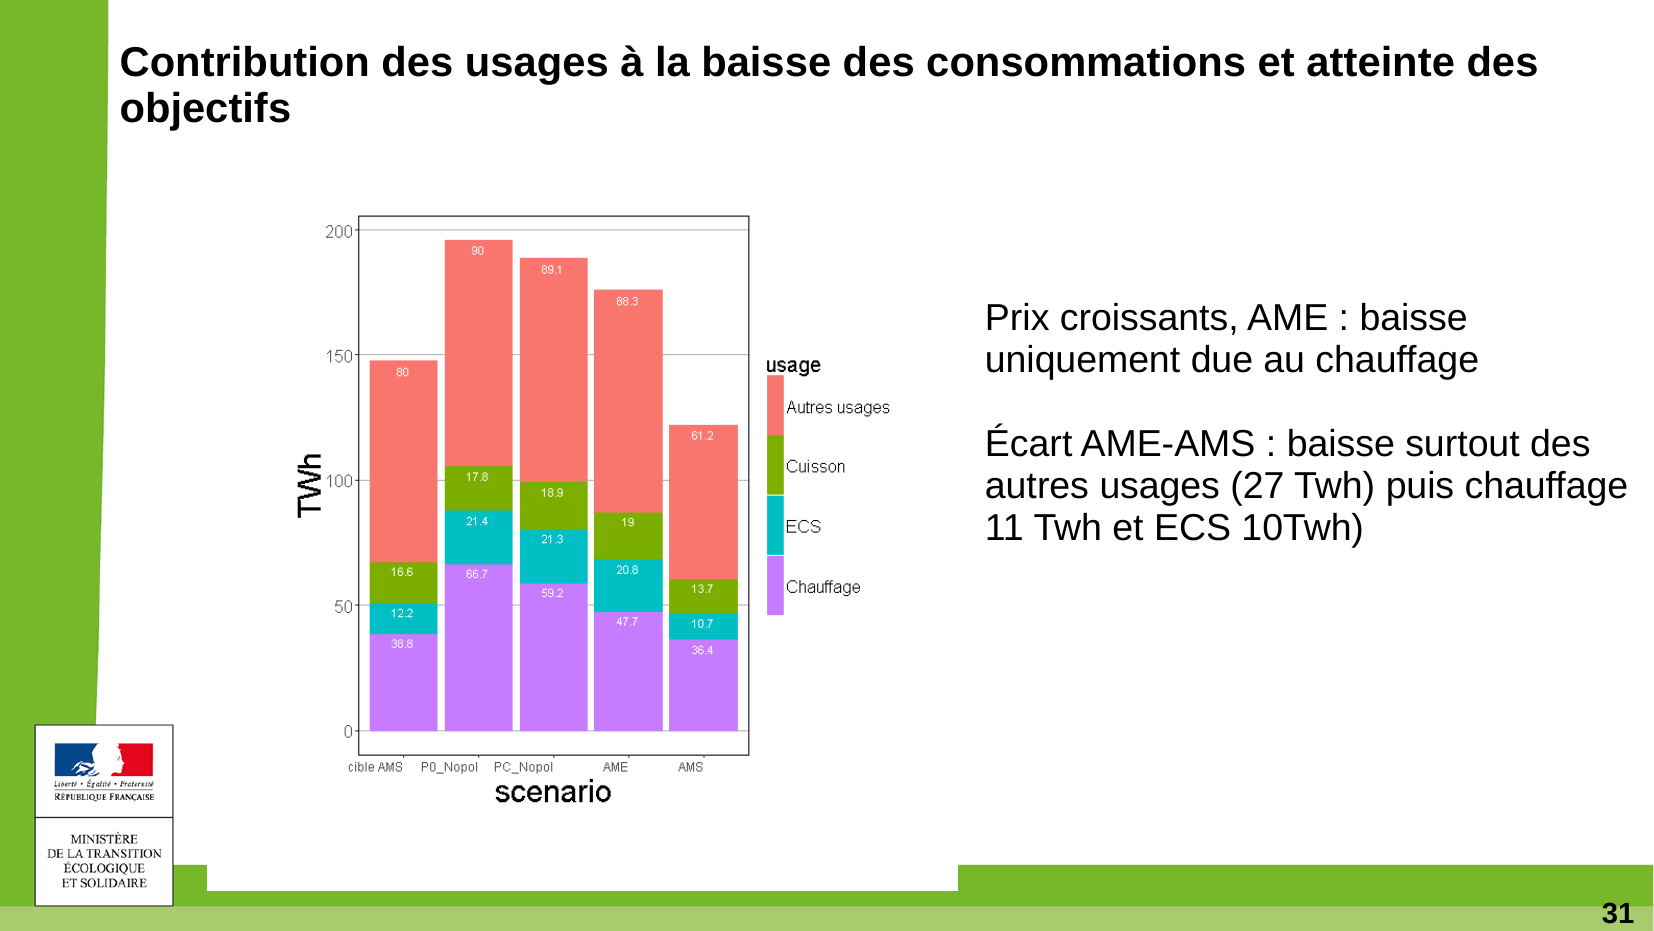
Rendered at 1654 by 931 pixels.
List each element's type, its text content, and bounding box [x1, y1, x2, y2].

list [186, 123, 1517, 837]
text_box Prix croissants, AME : baisse uniquement due au chauffage Écart AME-AMS : baisse surtout des autres usages (27 Twh) puis chauffage 11 Twh et ECS 10Twh) [970, 289, 1654, 641]
picture [0, 0, 1654, 931]
title Contribution des usages à la baisse des consommations et atteinte des objectifs [119, 25, 1608, 145]
